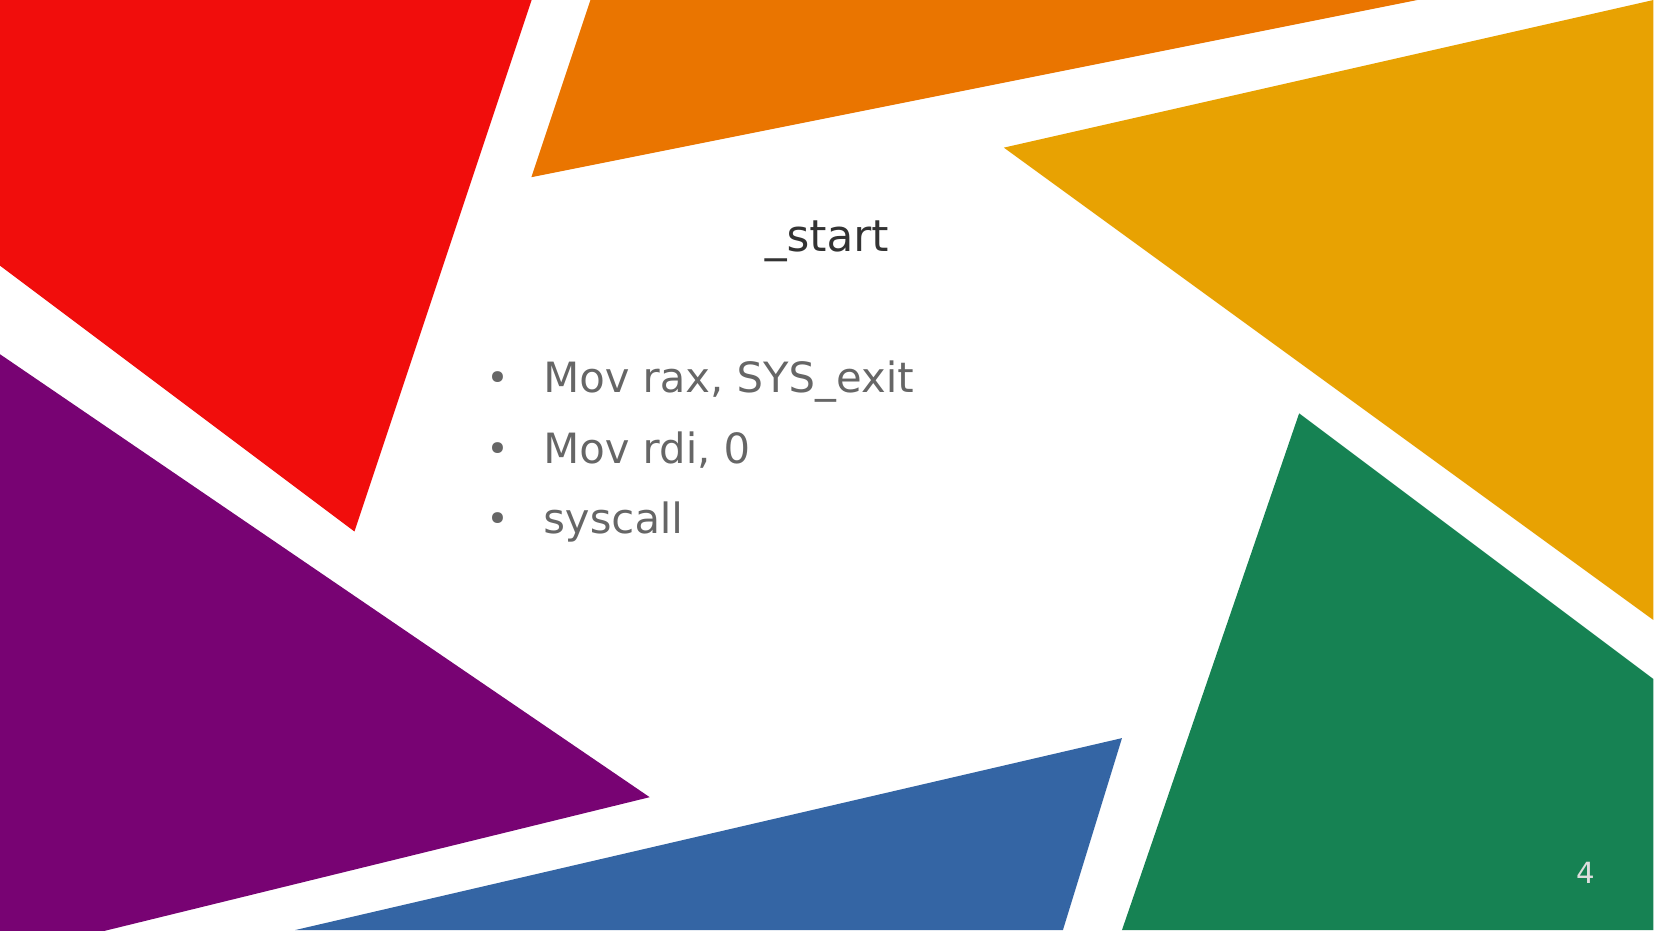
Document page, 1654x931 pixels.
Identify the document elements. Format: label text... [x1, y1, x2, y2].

title _start [472, 147, 1182, 325]
list Mov rax, SYS_exit Mov rdi, 0 syscall [472, 354, 1182, 768]
